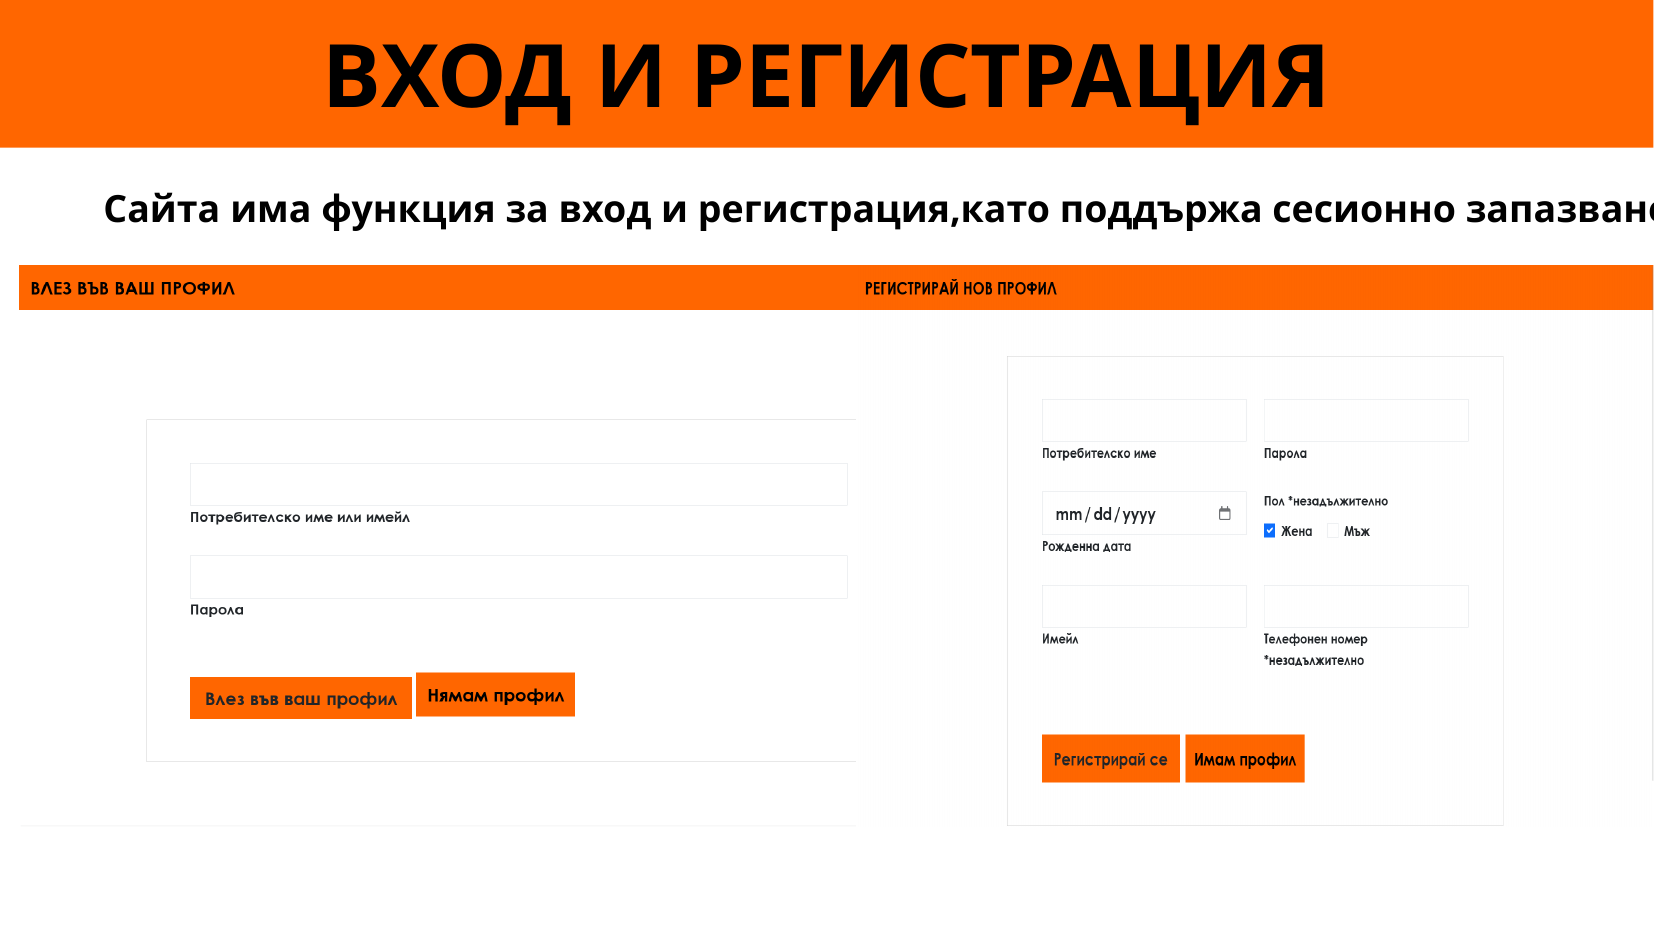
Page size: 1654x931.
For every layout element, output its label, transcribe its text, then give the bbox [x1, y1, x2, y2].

text_box Сайта има функция за вход и регистрация,като поддържа сесионно запазване. [88, 175, 1654, 265]
text_box ВХОД И РЕГИСТРАЦИЯ [0, 0, 1654, 148]
picture [19, 265, 1654, 827]
